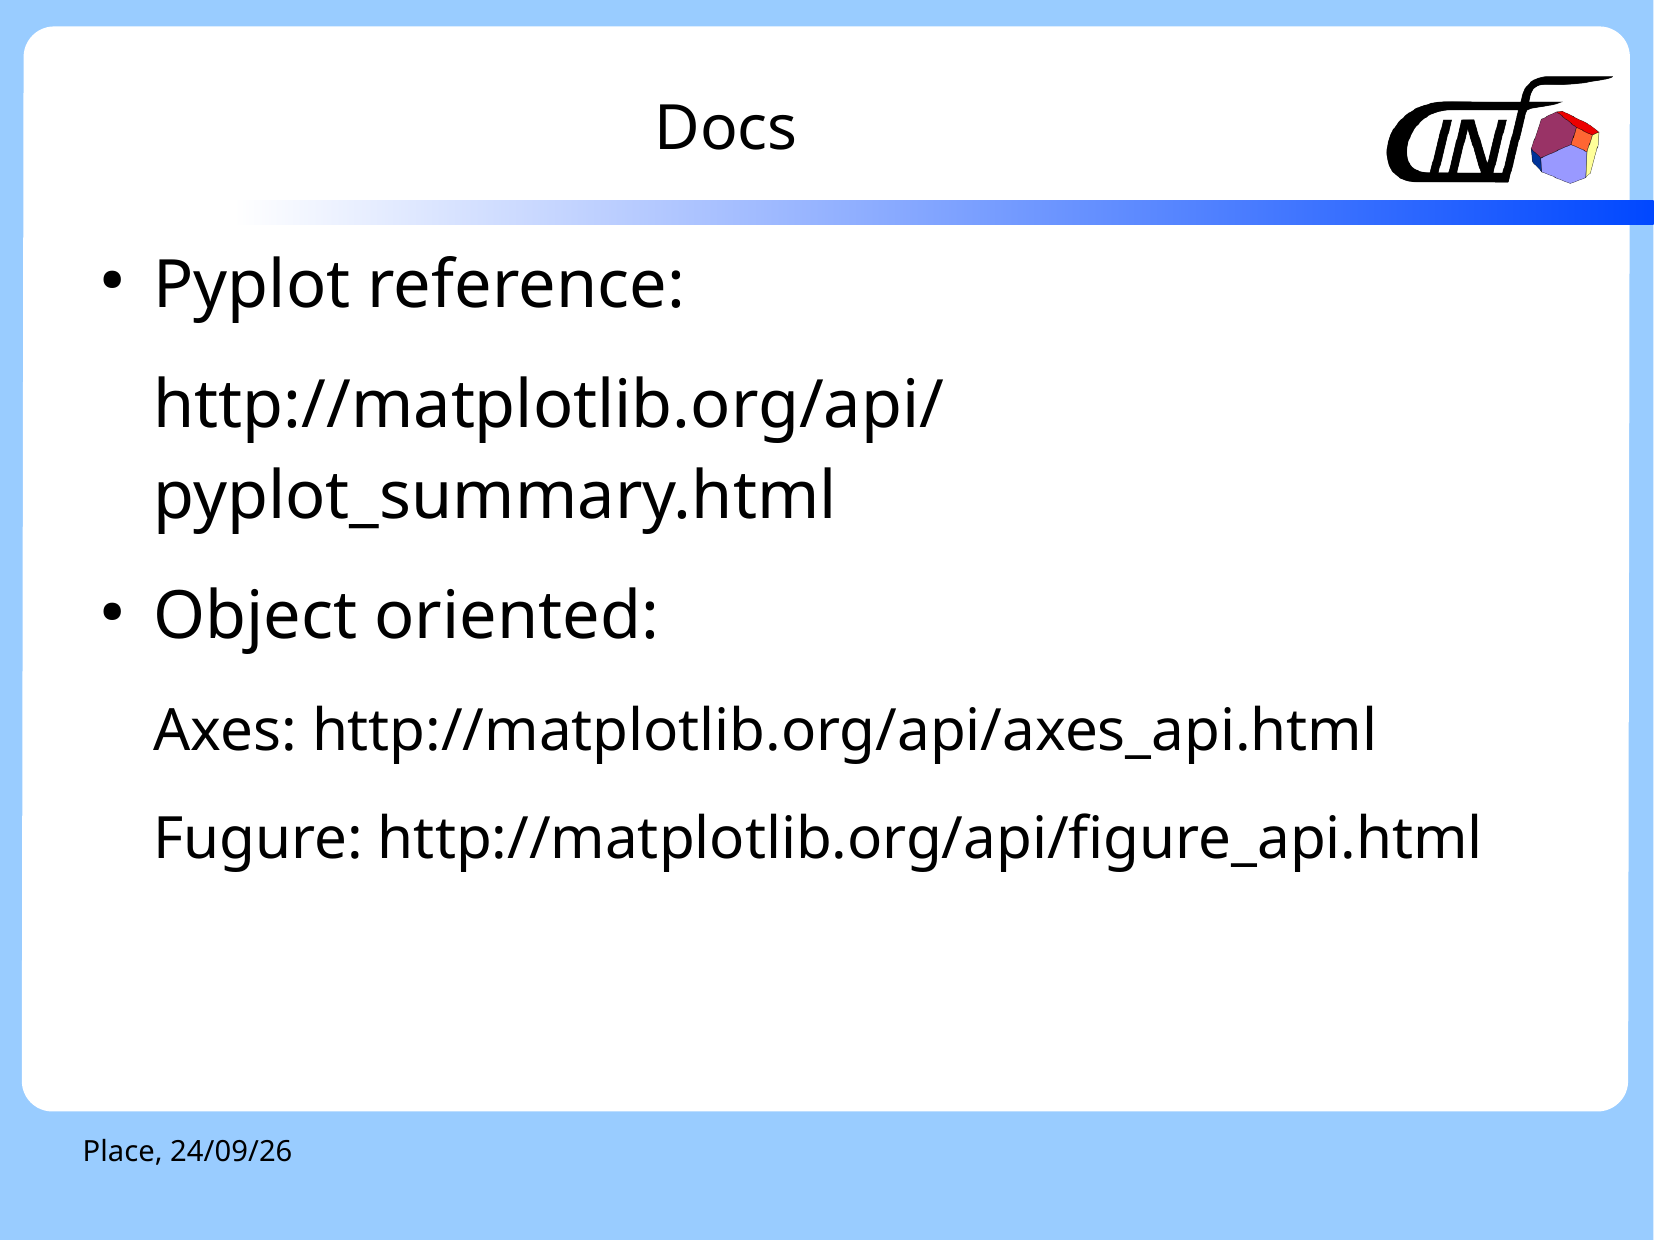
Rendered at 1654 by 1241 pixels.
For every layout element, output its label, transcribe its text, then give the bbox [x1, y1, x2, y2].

picture [1386, 76, 1613, 184]
title Docs [82, 49, 1371, 201]
list Pyplot reference: http://matplotlib.org/api/pyplot_summary.html Object oriented: Axes: http://matplotlib.org/api/axes_api.html Fugure: http://matplotlib.org/api/figure_api.html [82, 236, 1571, 1055]
